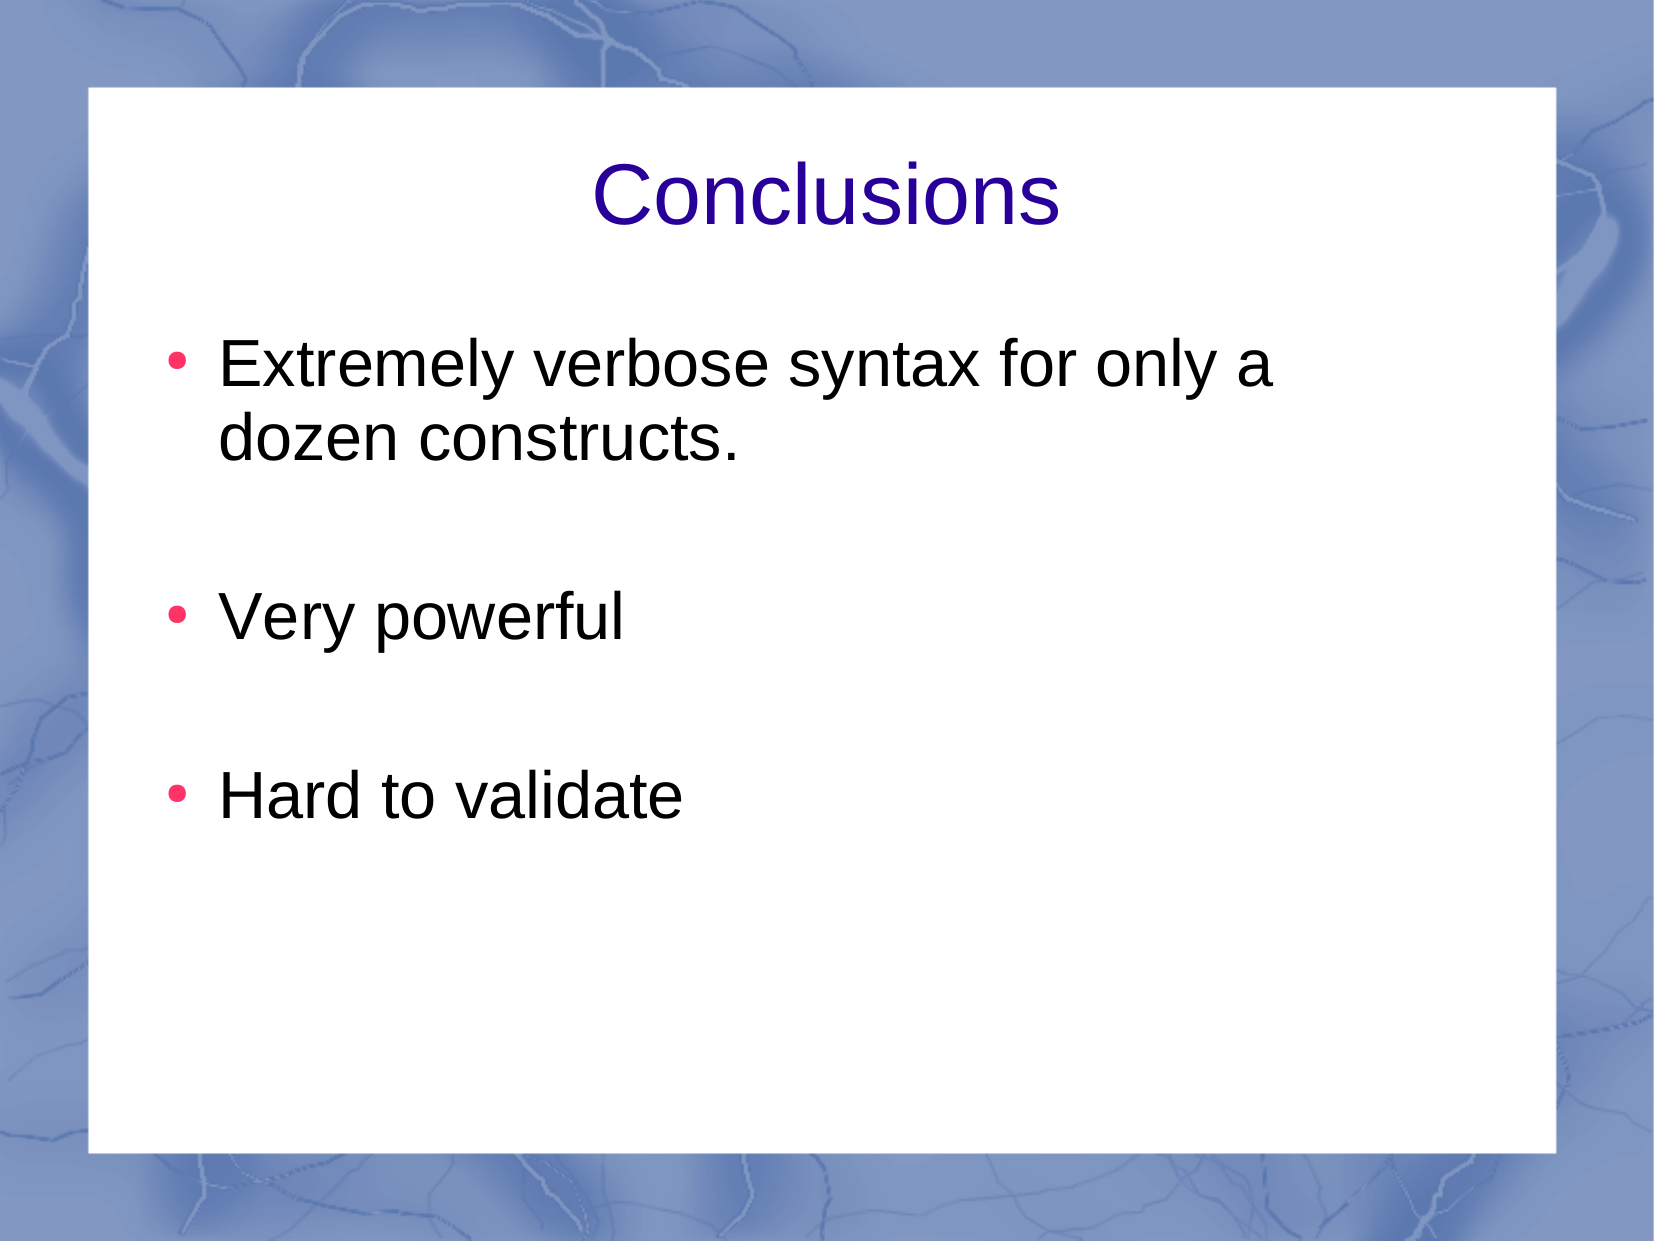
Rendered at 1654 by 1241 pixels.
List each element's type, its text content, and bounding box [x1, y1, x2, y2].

picture [0, 0, 1654, 1241]
list Extremely verbose syntax for only a dozen constructs. Very powerful Hard to validate [147, 325, 1426, 1126]
title Conclusions [118, 90, 1536, 298]
